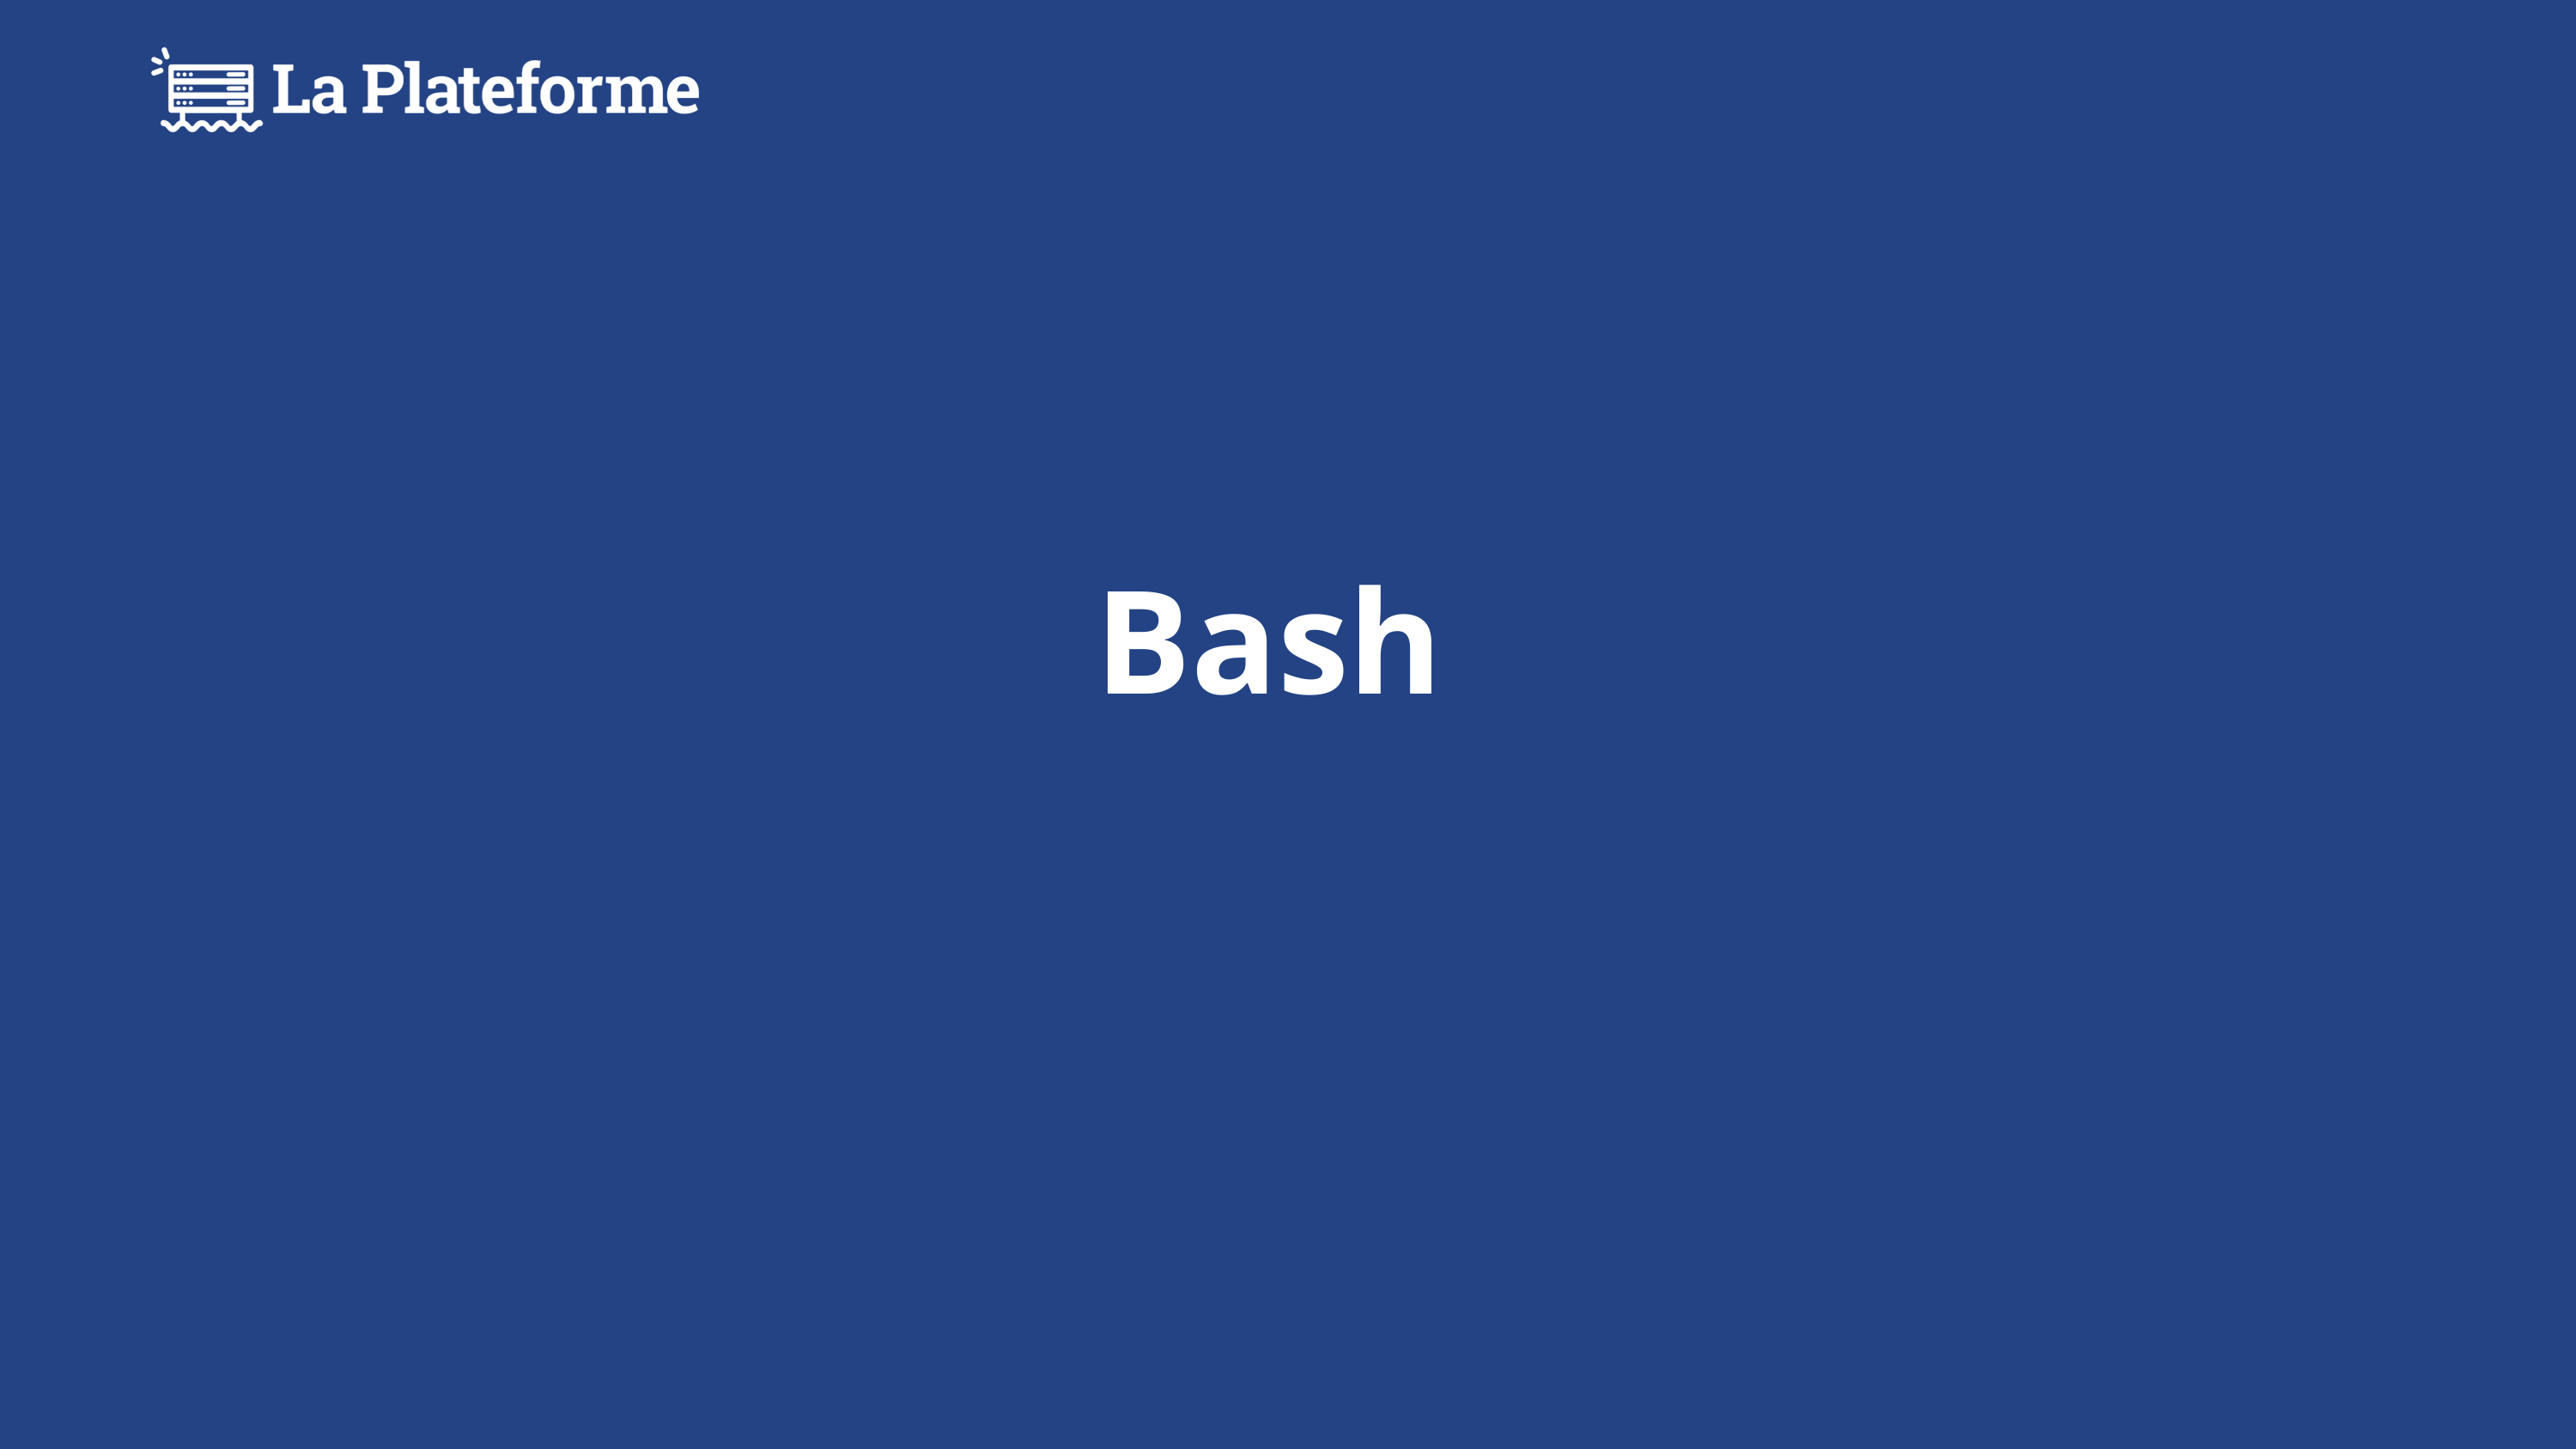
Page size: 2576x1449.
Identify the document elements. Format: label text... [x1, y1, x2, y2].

picture [141, 0, 711, 599]
text_box Bash [483, 537, 2093, 736]
